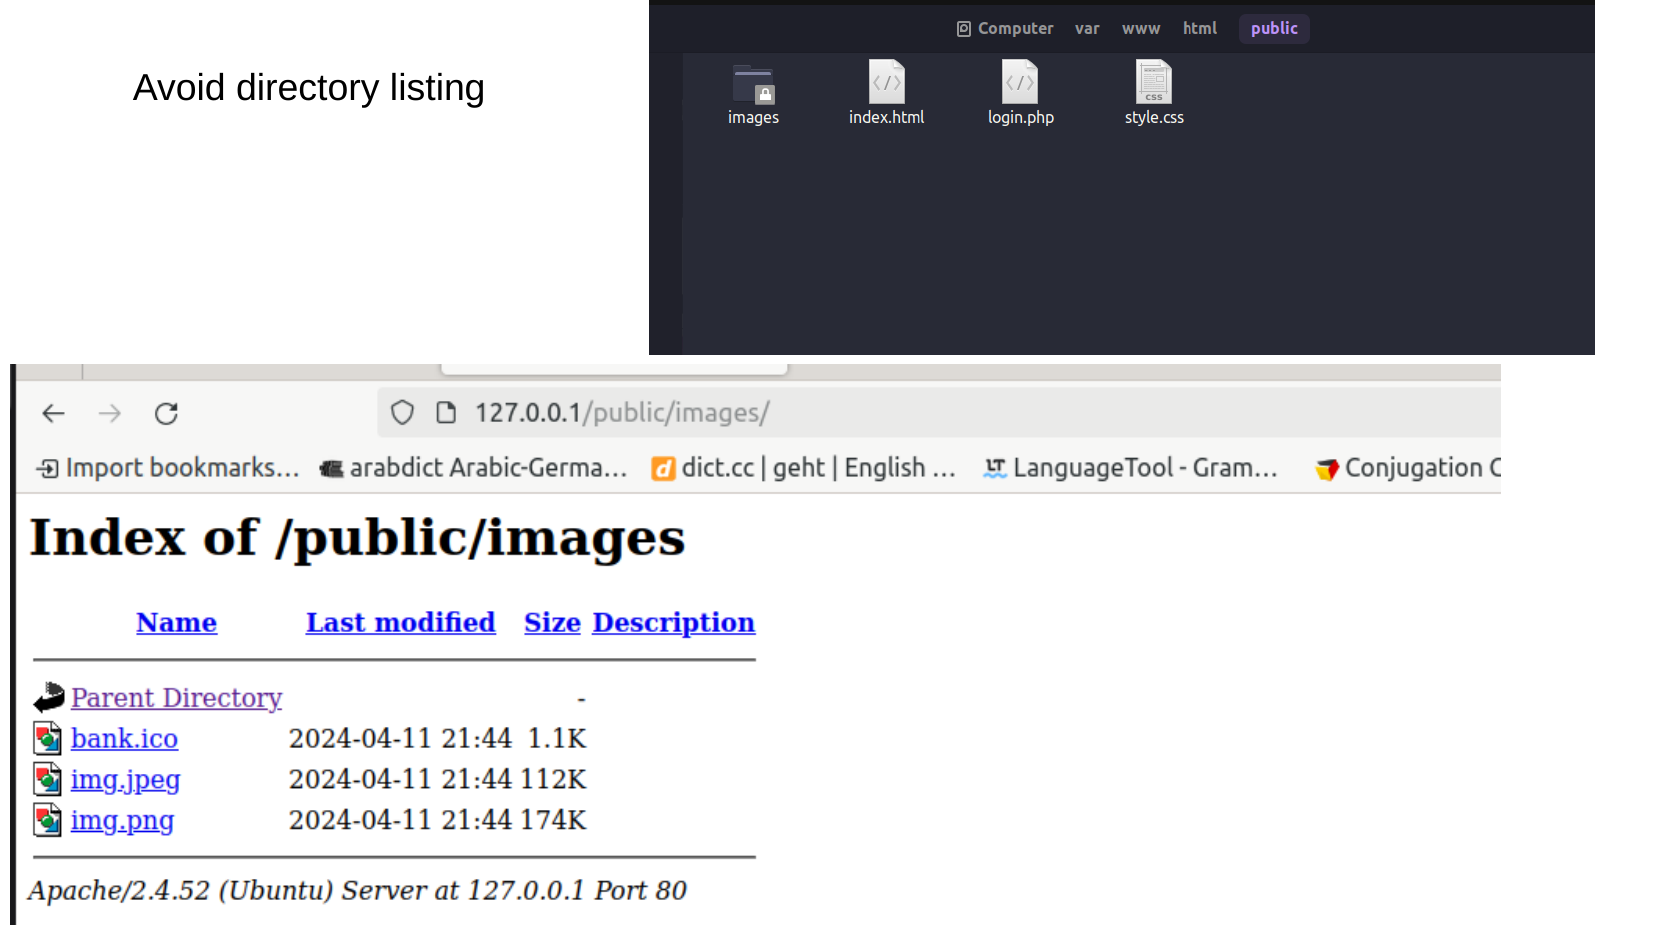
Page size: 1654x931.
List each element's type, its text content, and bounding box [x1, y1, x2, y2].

text_box Avoid directory listing [118, 59, 512, 116]
picture [649, 0, 1595, 355]
picture [10, 364, 1501, 925]
